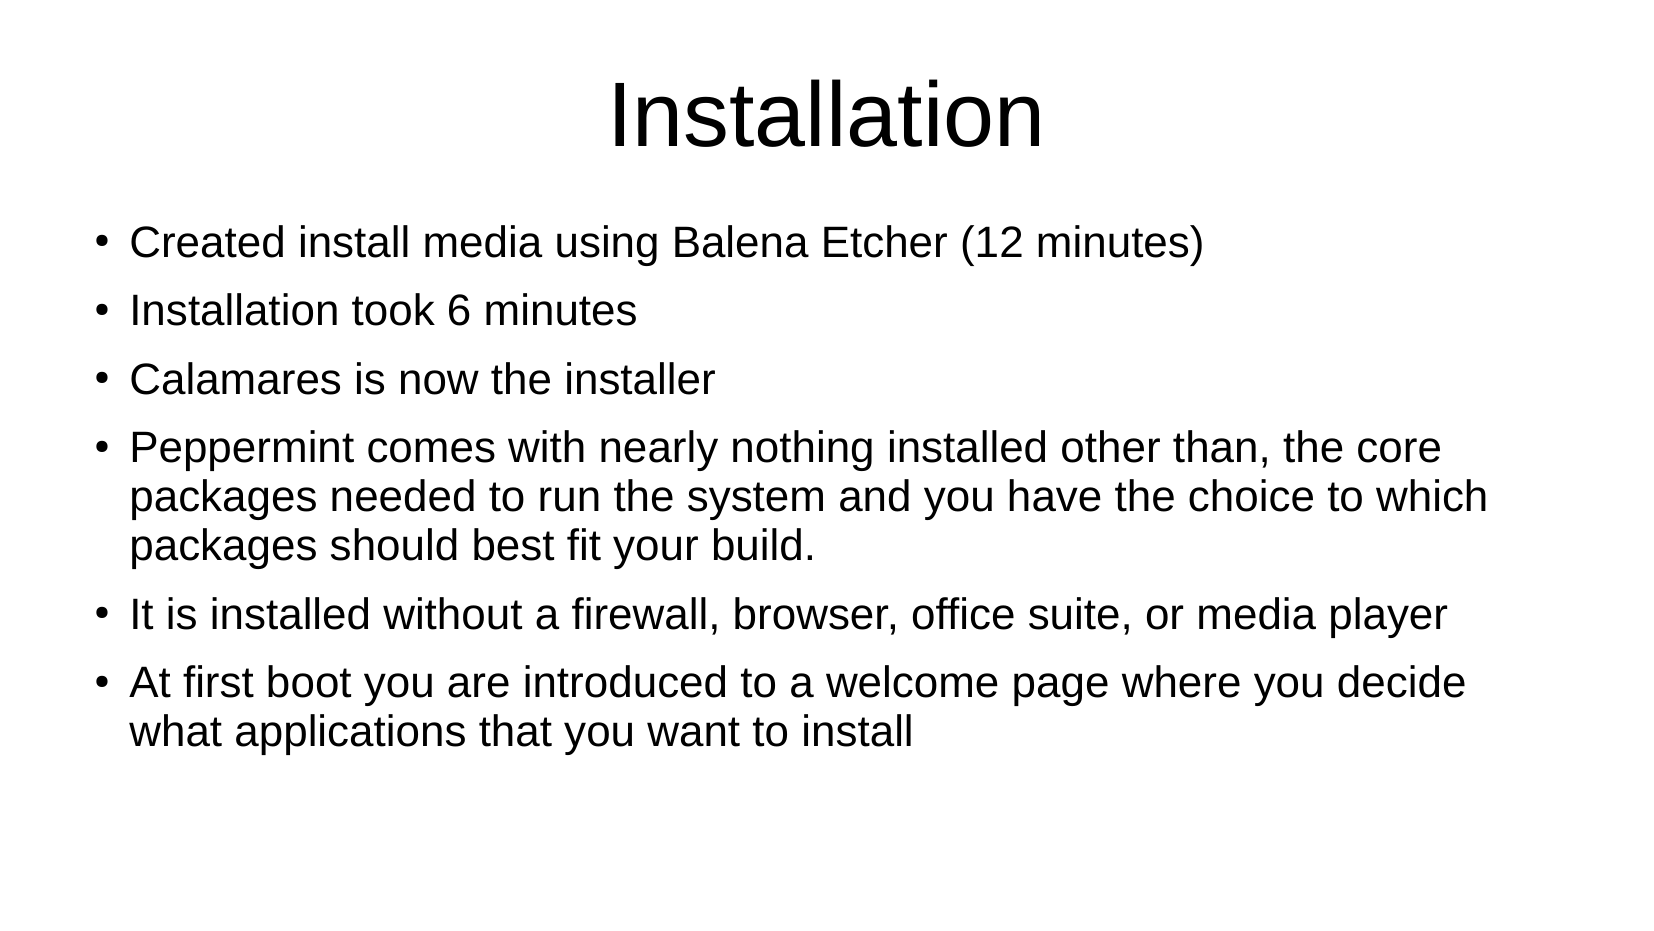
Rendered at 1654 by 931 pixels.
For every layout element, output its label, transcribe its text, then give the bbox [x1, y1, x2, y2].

list Created install media using Balena Etcher (12 minutes) Installation took 6 minutes Calamares is now the installer Peppermint comes with nearly nothing installed other than, the core packages needed to run the system and you have the choice to which packages should best fit your build. It is installed without a firewall, browser, office suite, or media player At first boot you are introduced to a welcome page where you decide what applications that you want to install [82, 217, 1571, 758]
title Installation [82, 37, 1571, 193]
